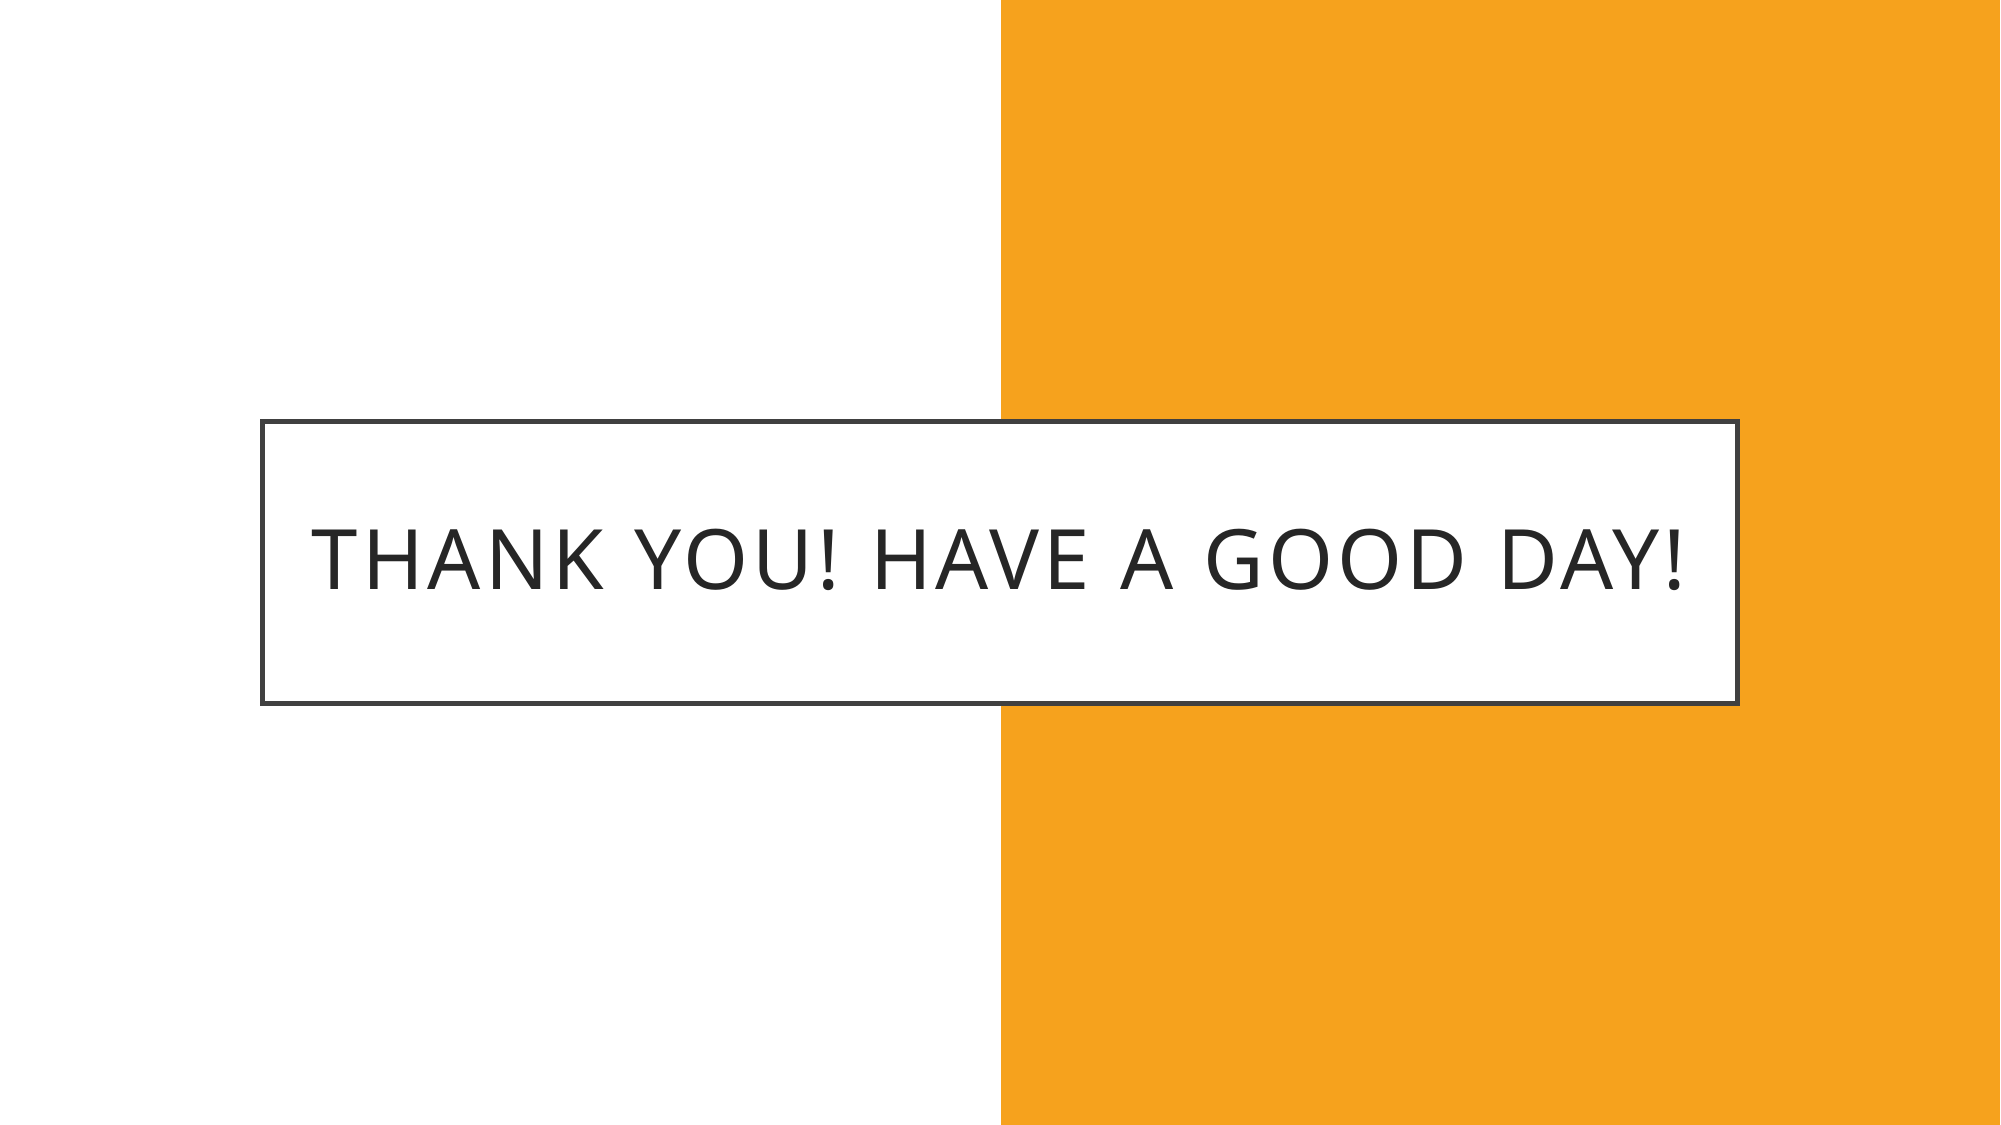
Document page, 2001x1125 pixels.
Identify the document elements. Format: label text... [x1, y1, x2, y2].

text_box [1001, 0, 2000, 1125]
title Thank you! Have a good day! [262, 421, 1738, 704]
